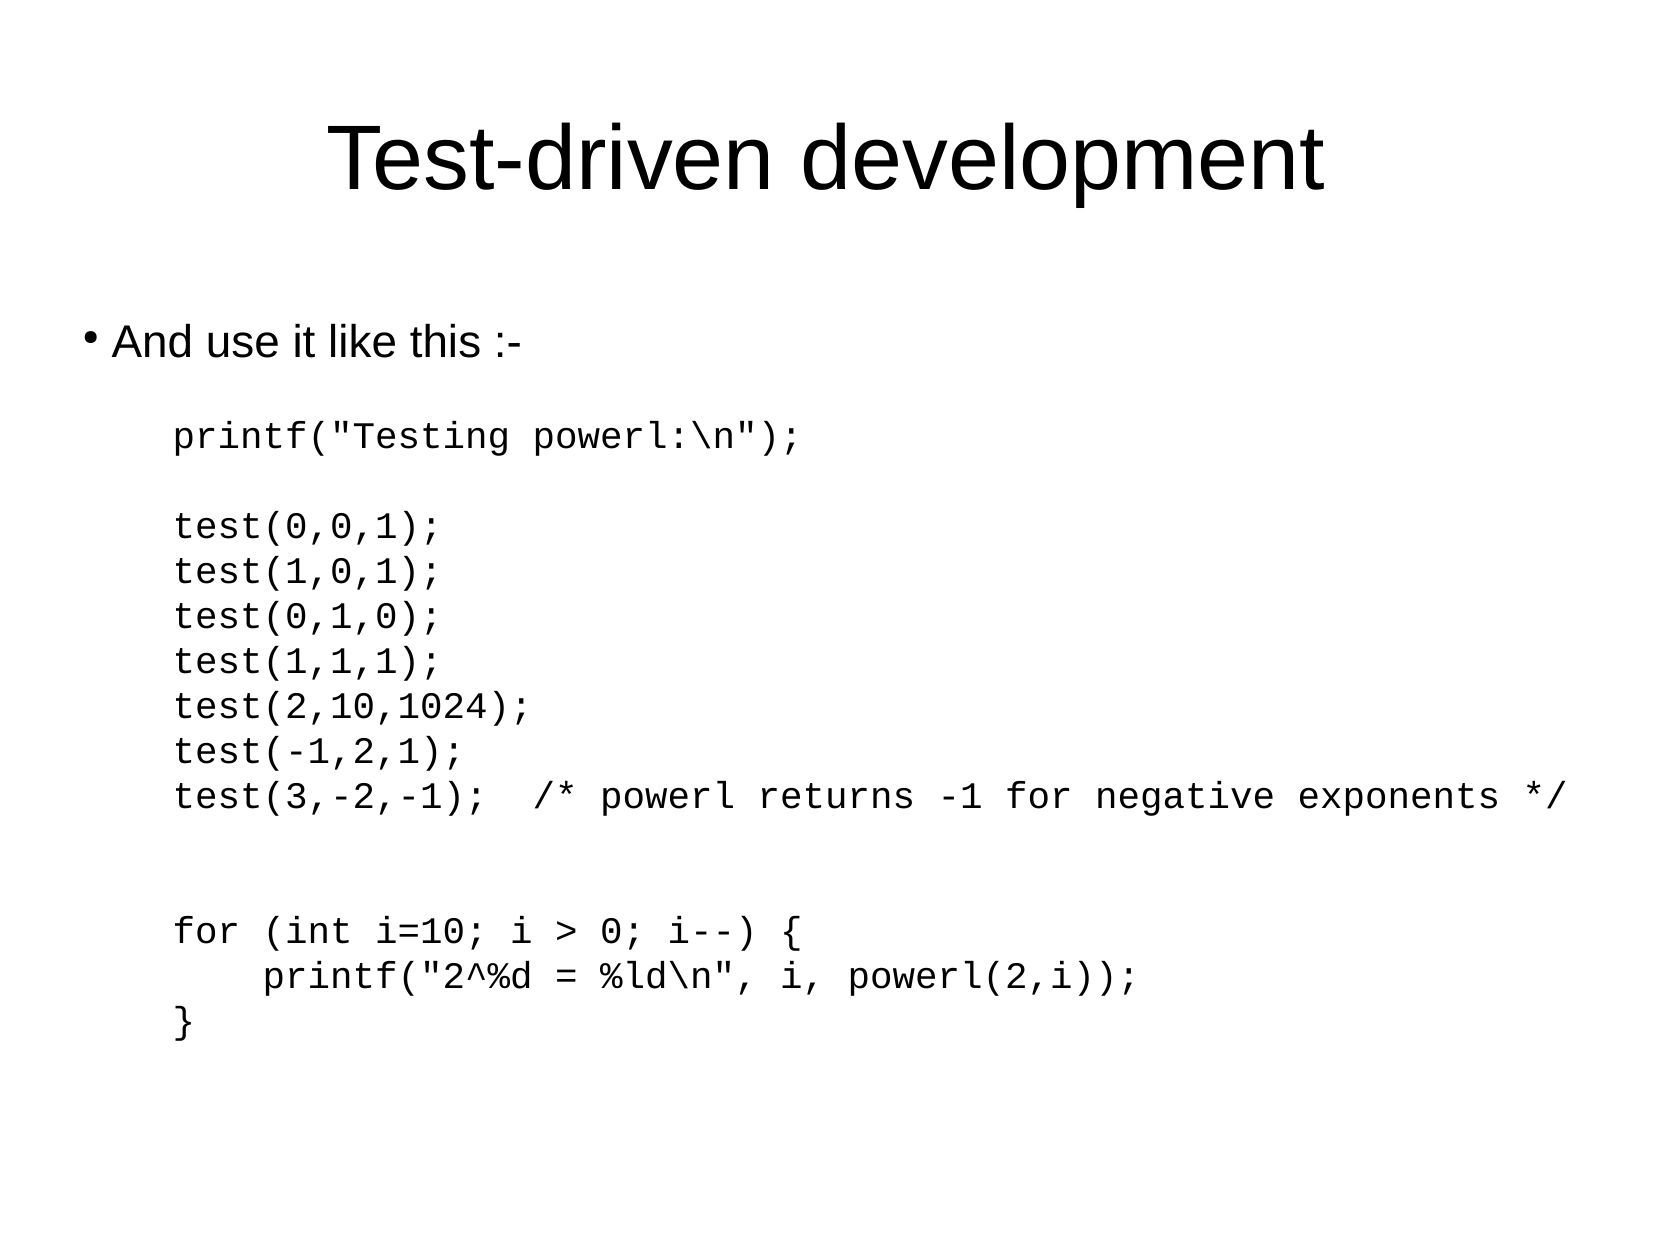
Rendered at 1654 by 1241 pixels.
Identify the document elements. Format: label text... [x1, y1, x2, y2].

subtitle And use it like this :- printf("Testing powerl:\n"); test(0,0,1); test(1,0,1); test(0,1,0); test(1,1,1); test(2,10,1024); test(-1,2,1); test(3,-2,-1); /* powerl returns -1 for negative exponents */ for (int i=10; i > 0; i--) { printf("2^%d = %ld\n", i, powerl(2,i)); } [82, 256, 1595, 1170]
title Test-driven development [82, 49, 1571, 256]
